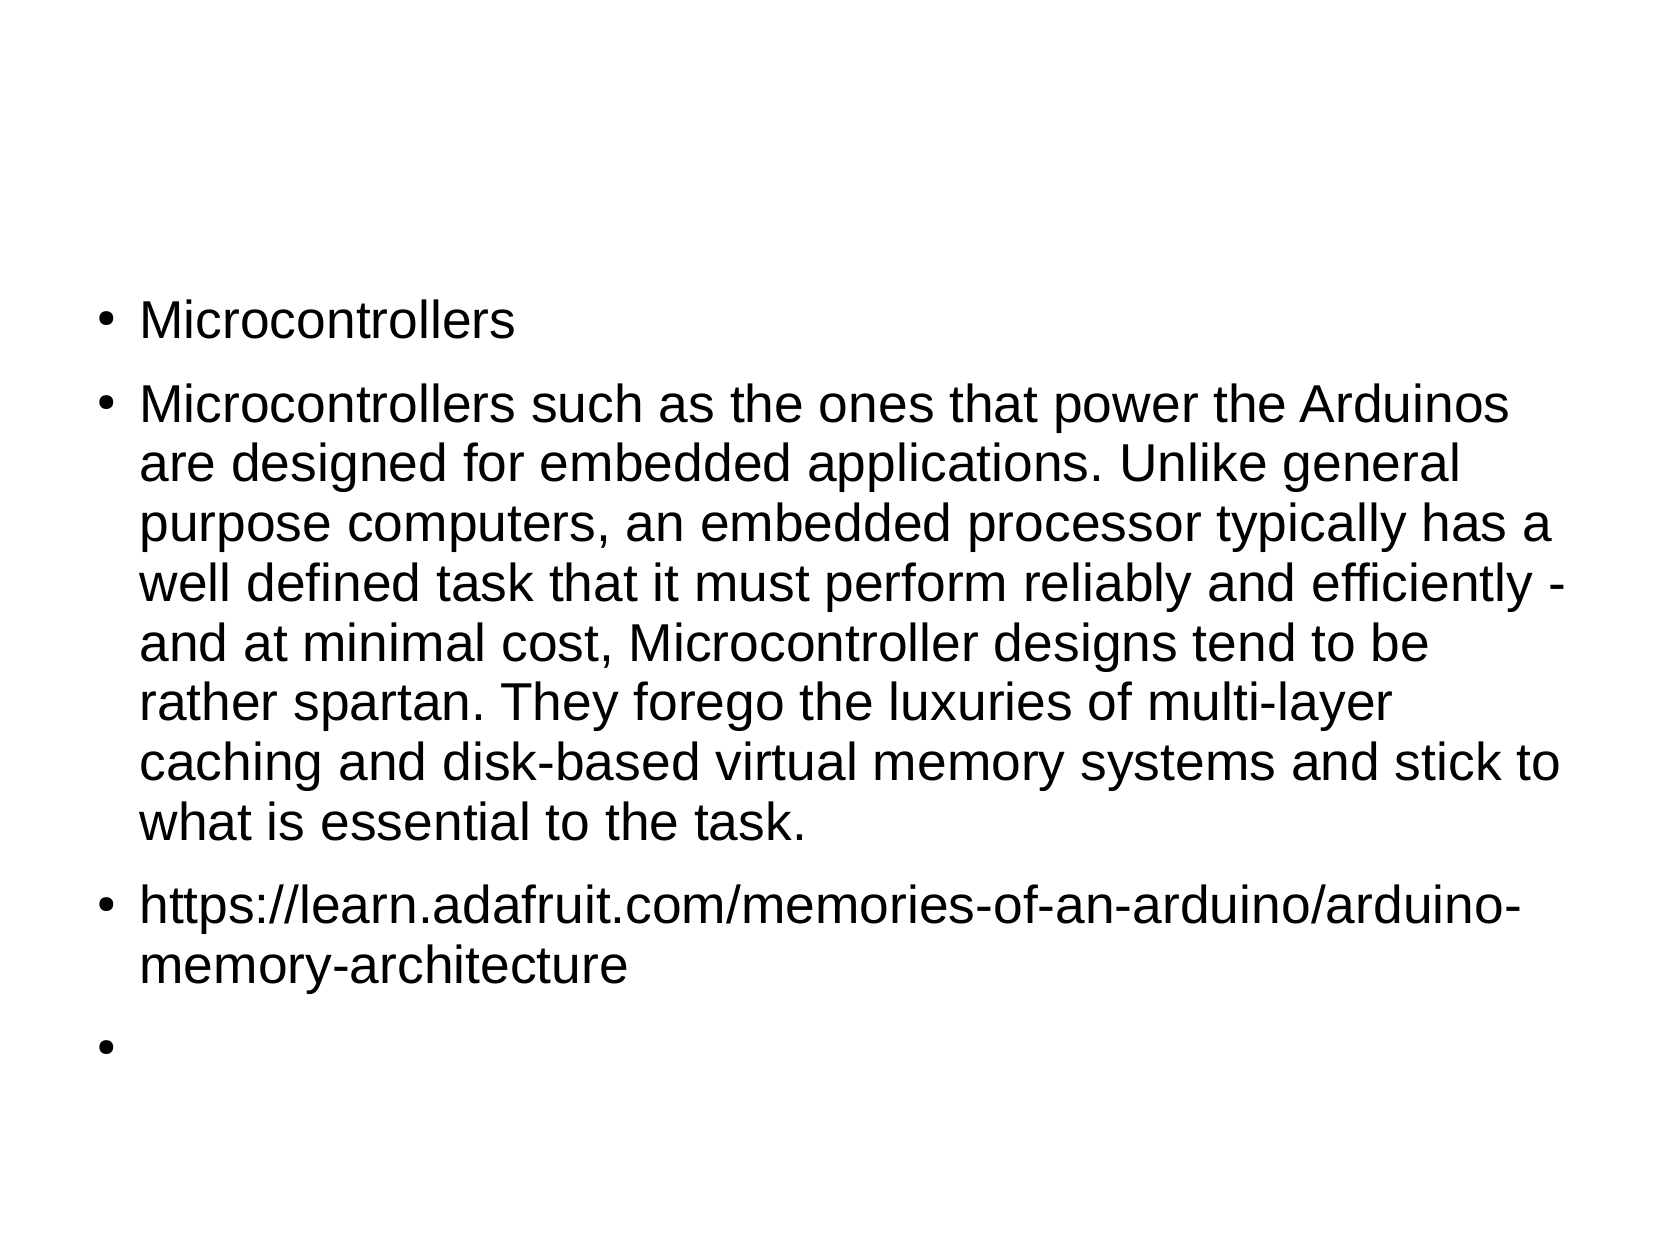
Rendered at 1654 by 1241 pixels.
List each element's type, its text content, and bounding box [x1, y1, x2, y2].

list Microcontrollers Microcontrollers such as the ones that power the Arduinos are designed for embedded applications. Unlike general purpose computers, an embedded processor typically has a well defined task that it must perform reliably and efficiently - and at minimal cost, Microcontroller designs tend to be rather spartan. They forego the luxuries of multi-layer caching and disk-based virtual memory systems and stick to what is essential to the task. https://learn.adafruit.com/memories-of-an-arduino/arduino-memory-architecture [82, 290, 1571, 1010]
